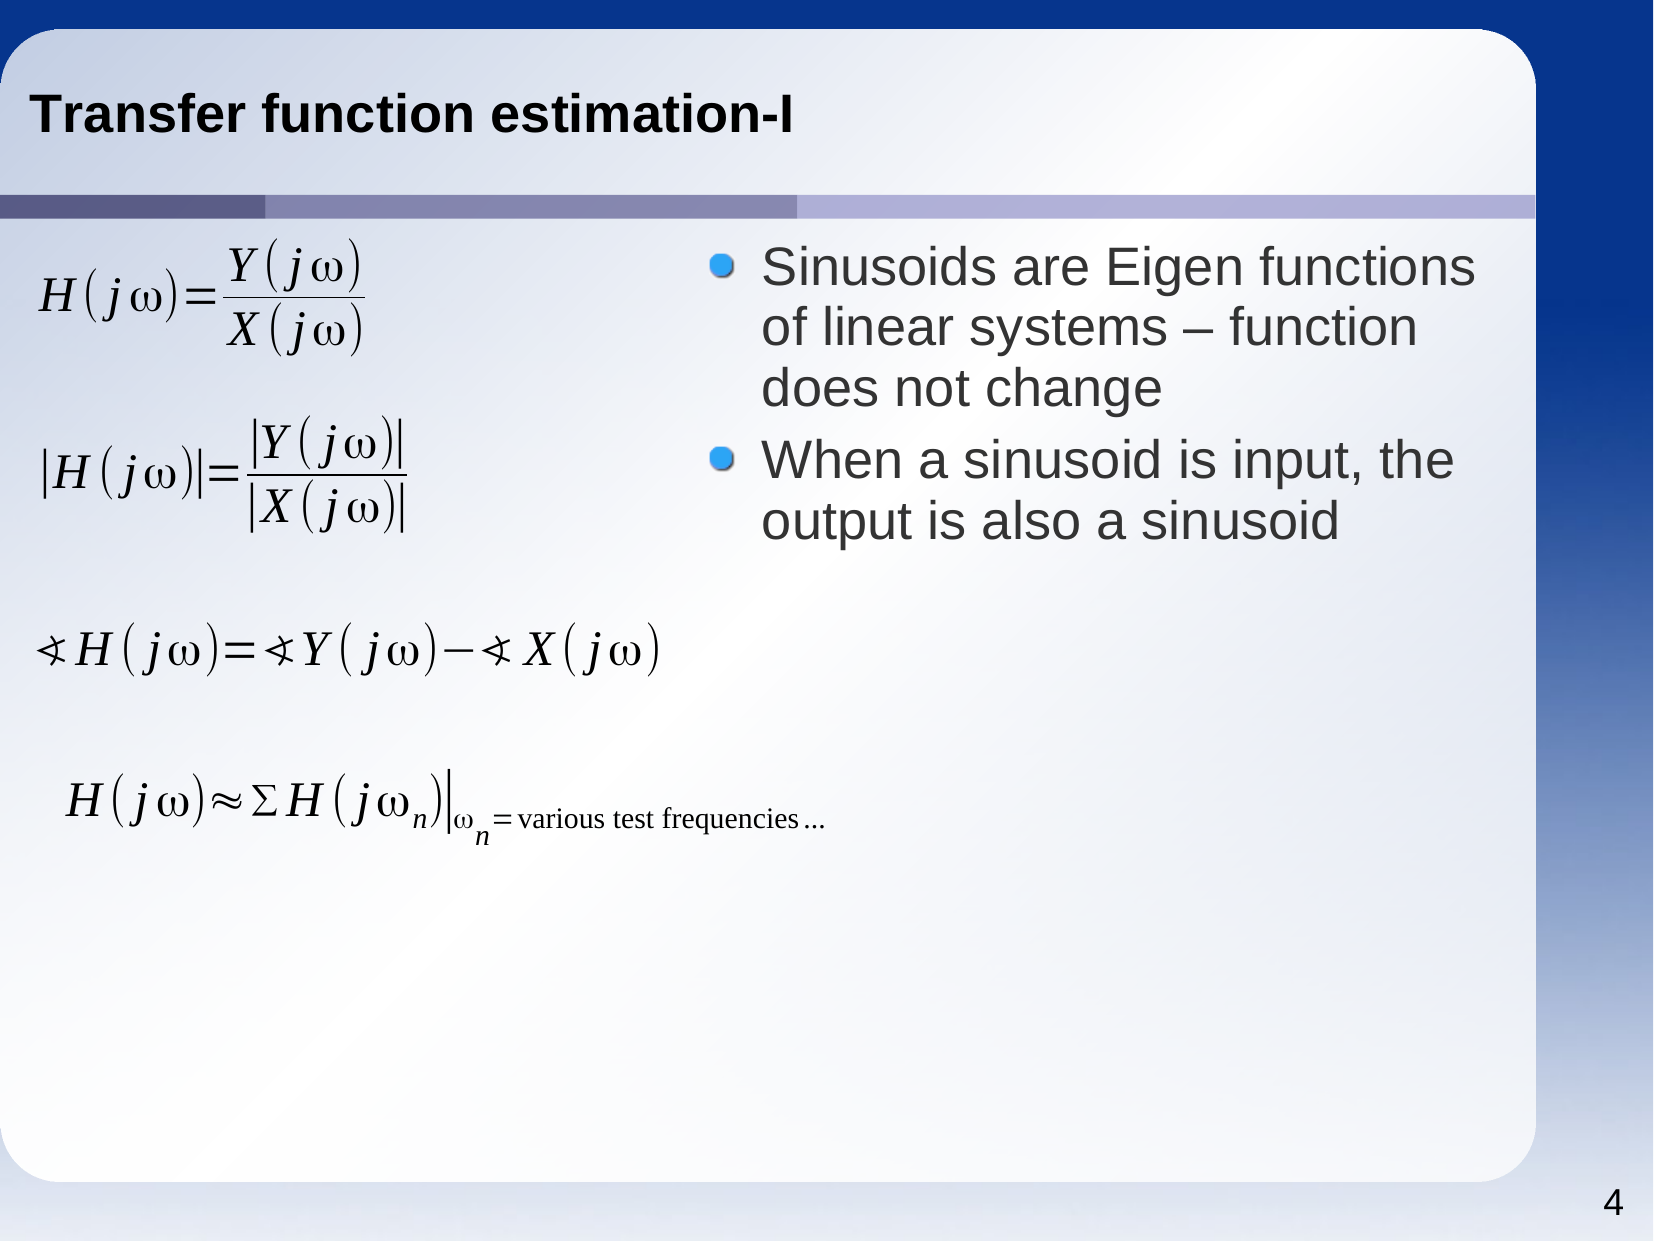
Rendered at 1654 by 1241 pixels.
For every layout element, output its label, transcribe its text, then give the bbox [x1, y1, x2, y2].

chart [25, 620, 669, 680]
list Sinusoids are Eigen functions of linear systems – function does not change When a sinusoid is input, the output is also a sinusoid [620, 236, 1507, 1152]
title Transfer function estimation-I [29, 49, 1506, 178]
picture [0, 0, 1654, 1241]
chart [29, 236, 418, 537]
chart [56, 767, 833, 853]
